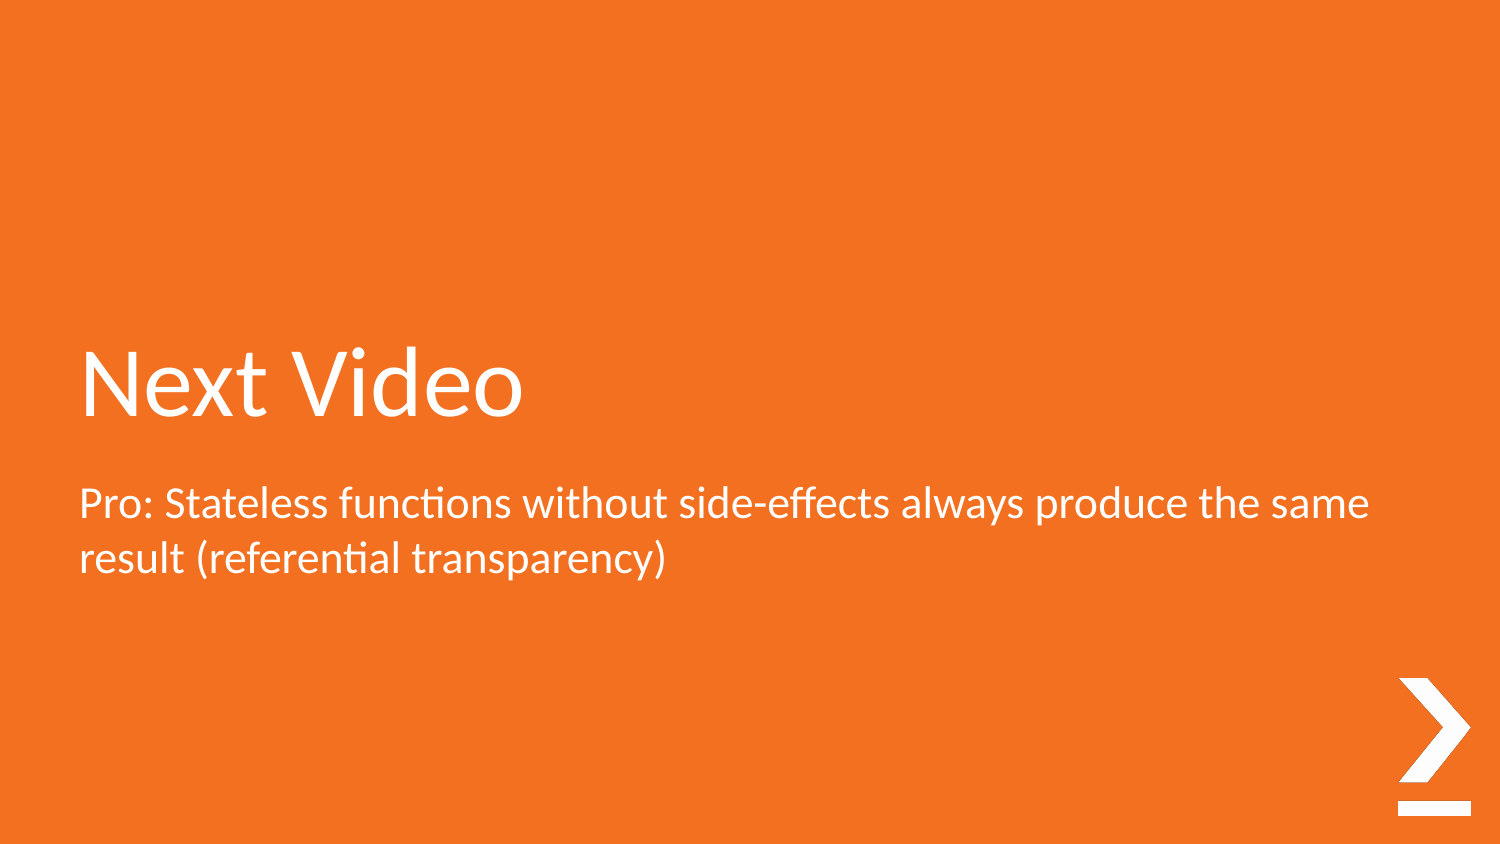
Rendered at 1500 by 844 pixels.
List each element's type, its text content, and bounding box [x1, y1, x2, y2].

title Next Video [64, 298, 1413, 452]
subtitle Pro: Stateless functions without side-effects always produce the same result (referential transparency) [64, 457, 1413, 529]
picture [1398, 678, 1471, 816]
